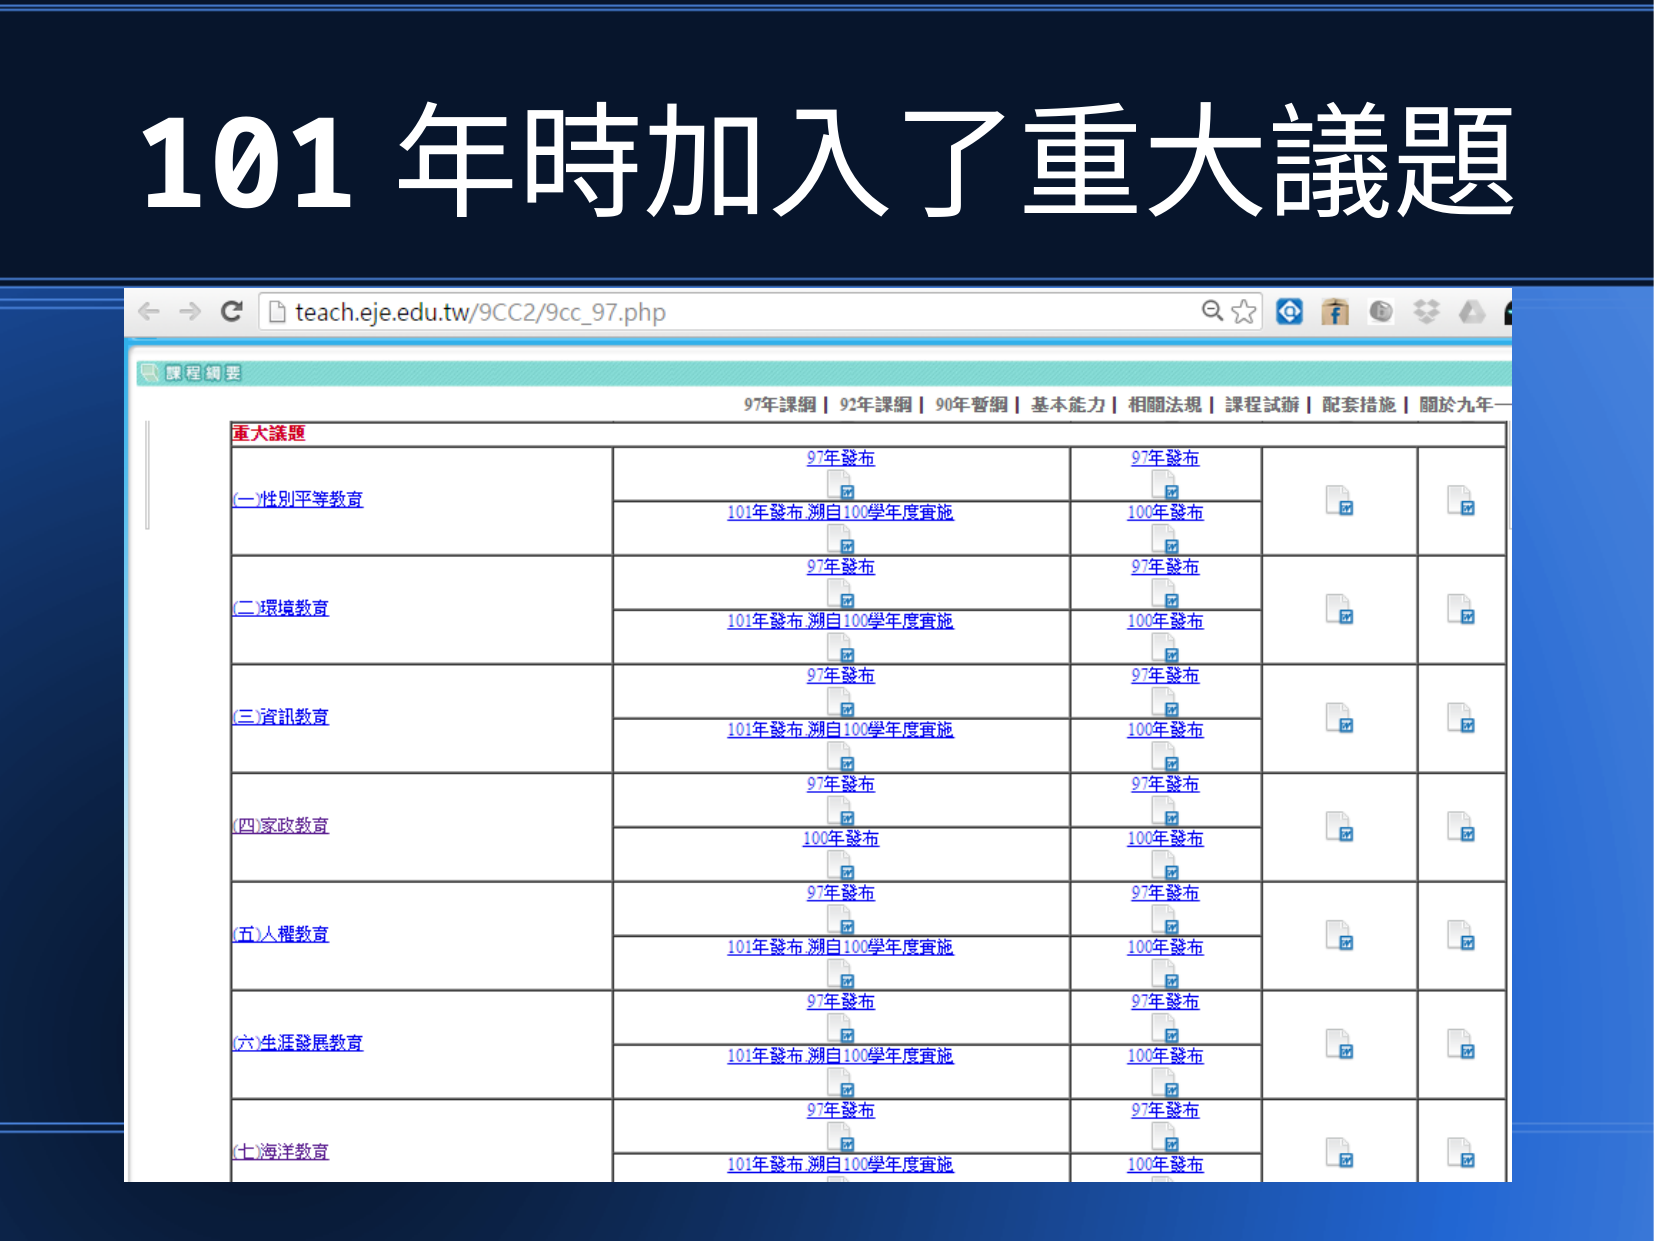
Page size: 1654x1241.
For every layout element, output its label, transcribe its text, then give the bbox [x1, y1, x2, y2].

title 101年時加入了重大議題 [82, 49, 1571, 257]
picture [0, 0, 1654, 1241]
